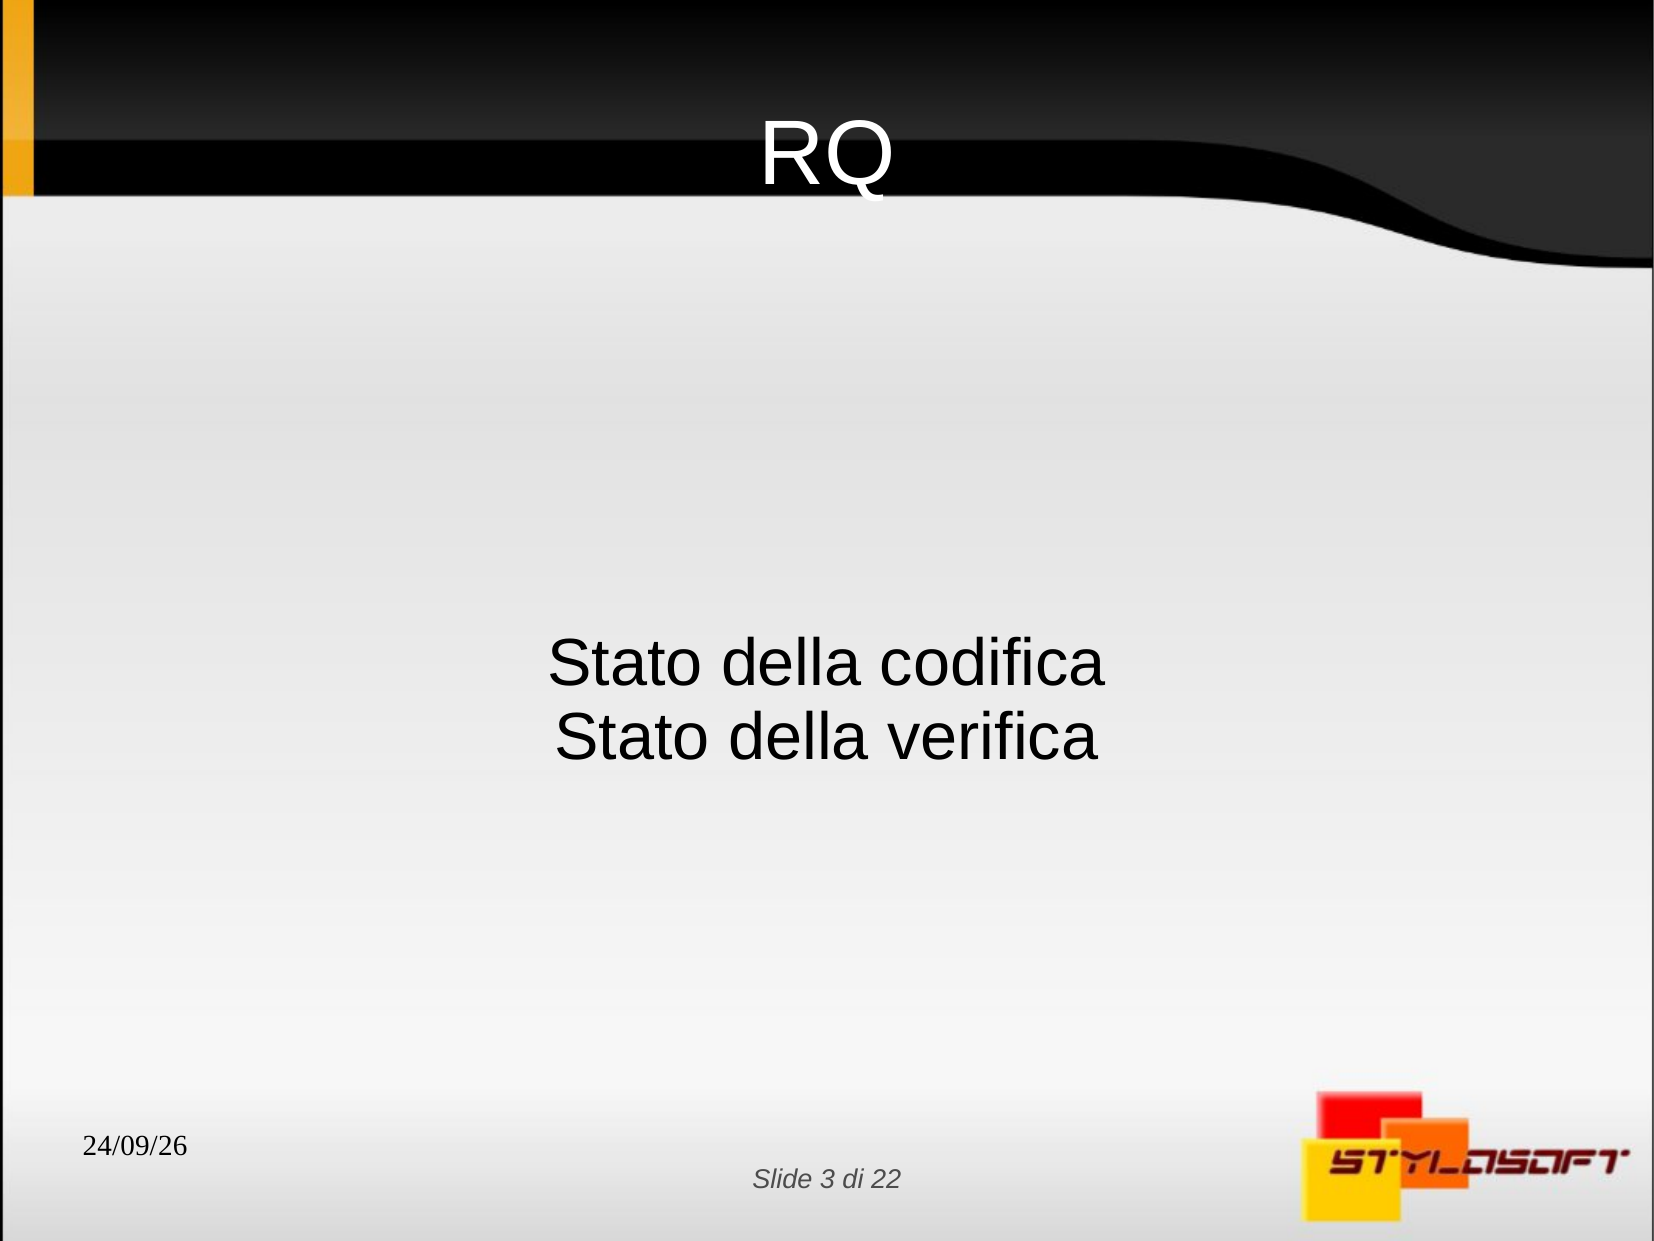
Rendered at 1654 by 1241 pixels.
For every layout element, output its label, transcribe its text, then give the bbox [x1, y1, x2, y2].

picture [0, 0, 1654, 1156]
subtitle Stato della codifica Stato della verifica [82, 297, 1571, 1102]
title RQ [82, 56, 1571, 250]
text_box Slide <numero> di 22 [0, 1156, 1654, 1241]
